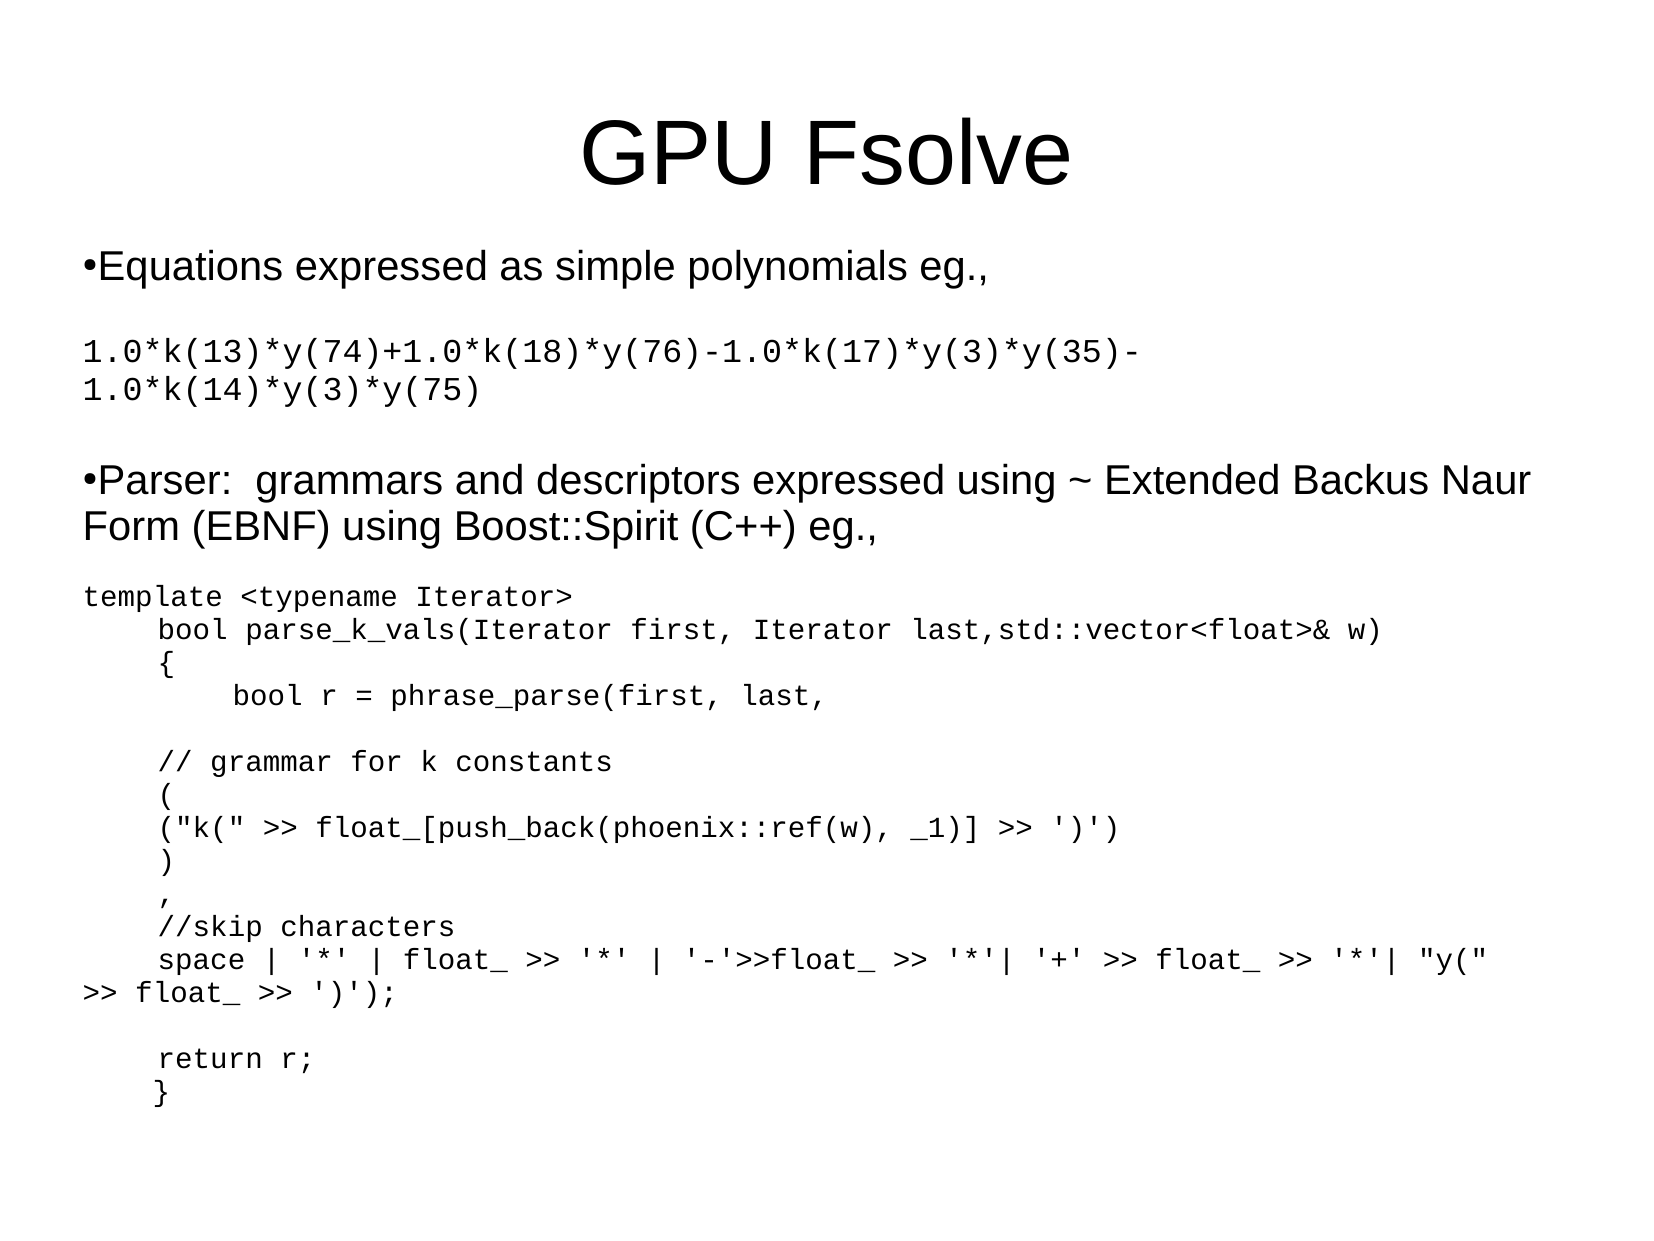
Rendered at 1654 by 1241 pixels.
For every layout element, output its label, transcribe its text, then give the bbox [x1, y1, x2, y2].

title GPU Fsolve [82, 49, 1571, 257]
subtitle Equations expressed as simple polynomials eg., 1.0*k(13)*y(74)+1.0*k(18)*y(76)-1.0*k(17)*y(3)*y(35)-1.0*k(14)*y(3)*y(75) Parser: grammars and descriptors expressed using ~ Extended Backus Naur Form (EBNF) using Boost::Spirit (C++) eg., template <typename Iterator> bool parse_k_vals(Iterator first, Iterator last,std::vector<float>& w) { bool r = phrase_parse(first, last, // grammar for k constants ( ("k(" >> float_[push_back(phoenix::ref(w), _1)] >> ')') ) , //skip characters space | '*' | float_ >> '*' | '-'>>float_ >> '*'| '+' >> float_ >> '*'| "y(" >> float_ >> ')'); return r; } [82, 242, 1538, 1179]
